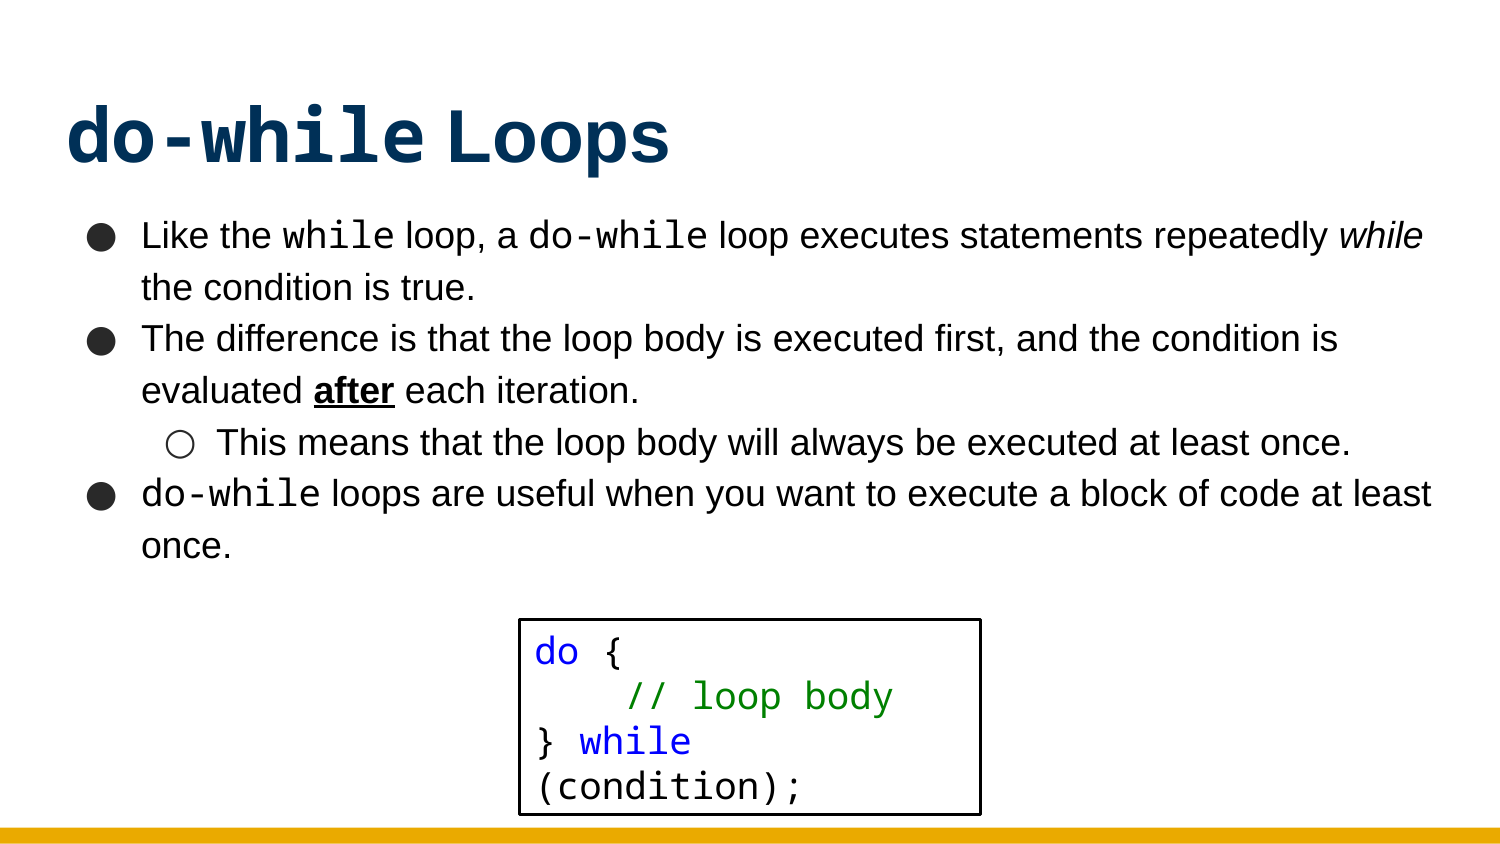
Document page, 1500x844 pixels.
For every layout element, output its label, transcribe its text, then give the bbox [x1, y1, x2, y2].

title do-while Loops [51, 72, 1449, 189]
text_box do { // loop body } while (condition); [519, 619, 981, 815]
text_box Like the while loop, a do-while loop executes statements repeatedly while the condition is true. The difference is that the loop body is executed first, and the condition is evaluated after each iteration. This means that the loop body will always be executed at least once. do-while loops are useful when you want to execute a block of code at least once. [51, 189, 1449, 802]
